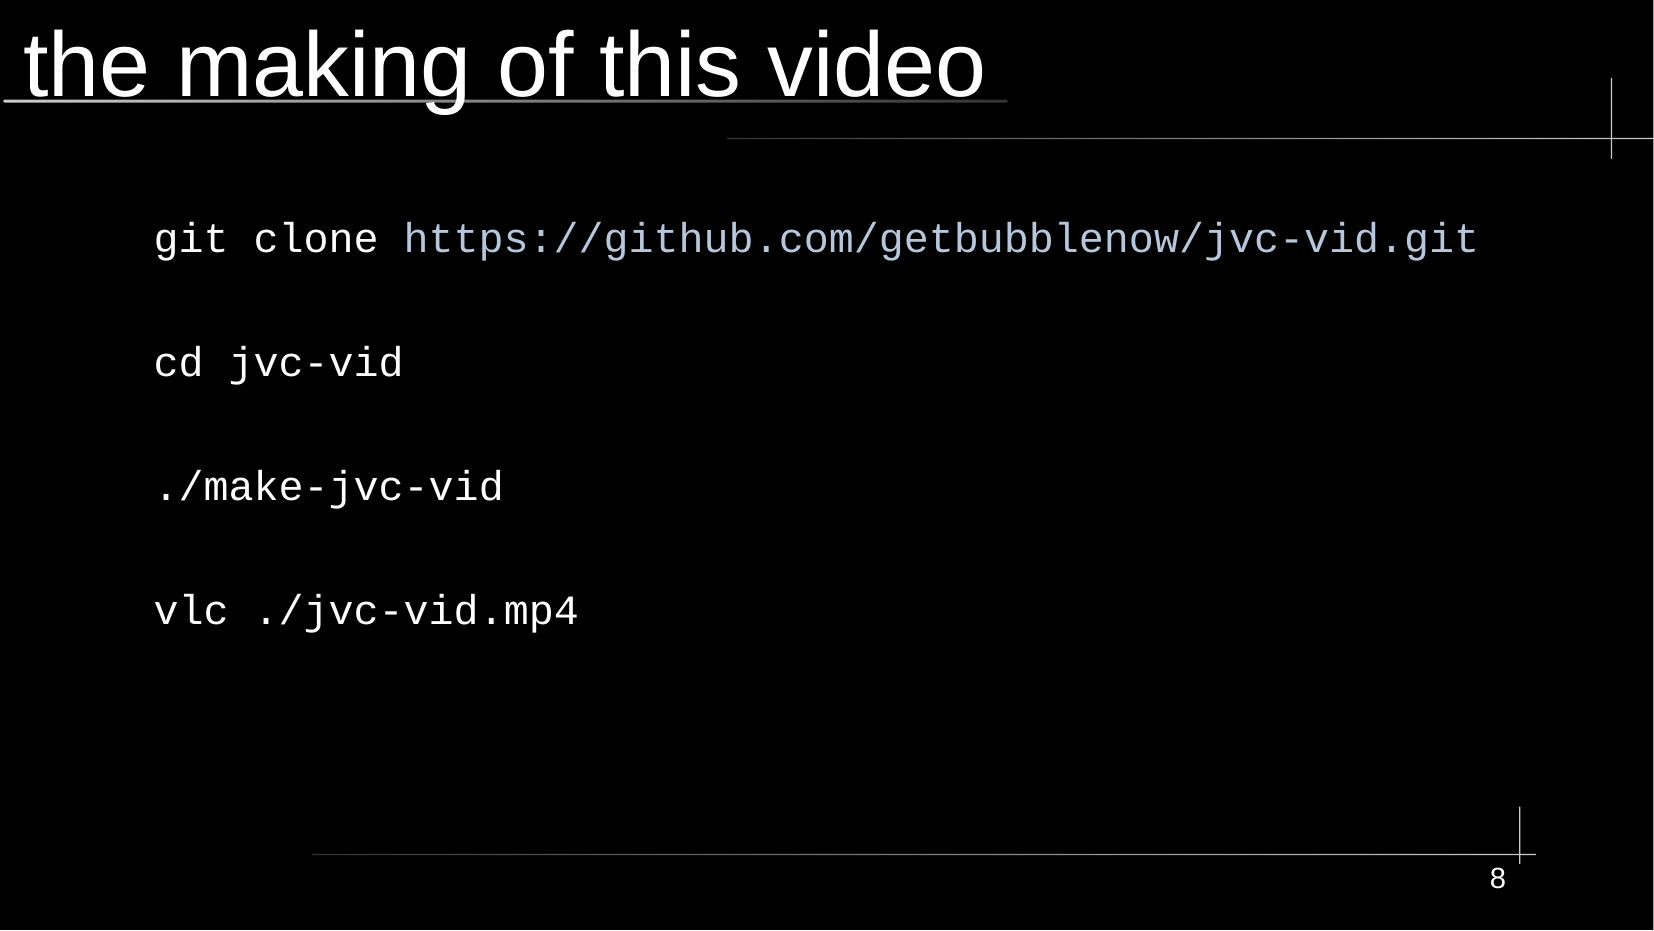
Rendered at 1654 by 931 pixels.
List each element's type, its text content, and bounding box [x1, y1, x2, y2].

title the making of this video [23, 11, 1589, 119]
list git clone https://github.com/getbubblenow/jvc-vid.git cd jvc-vid ./make-jvc-vid vlc ./jvc-vid.mp4 [82, 217, 1571, 758]
